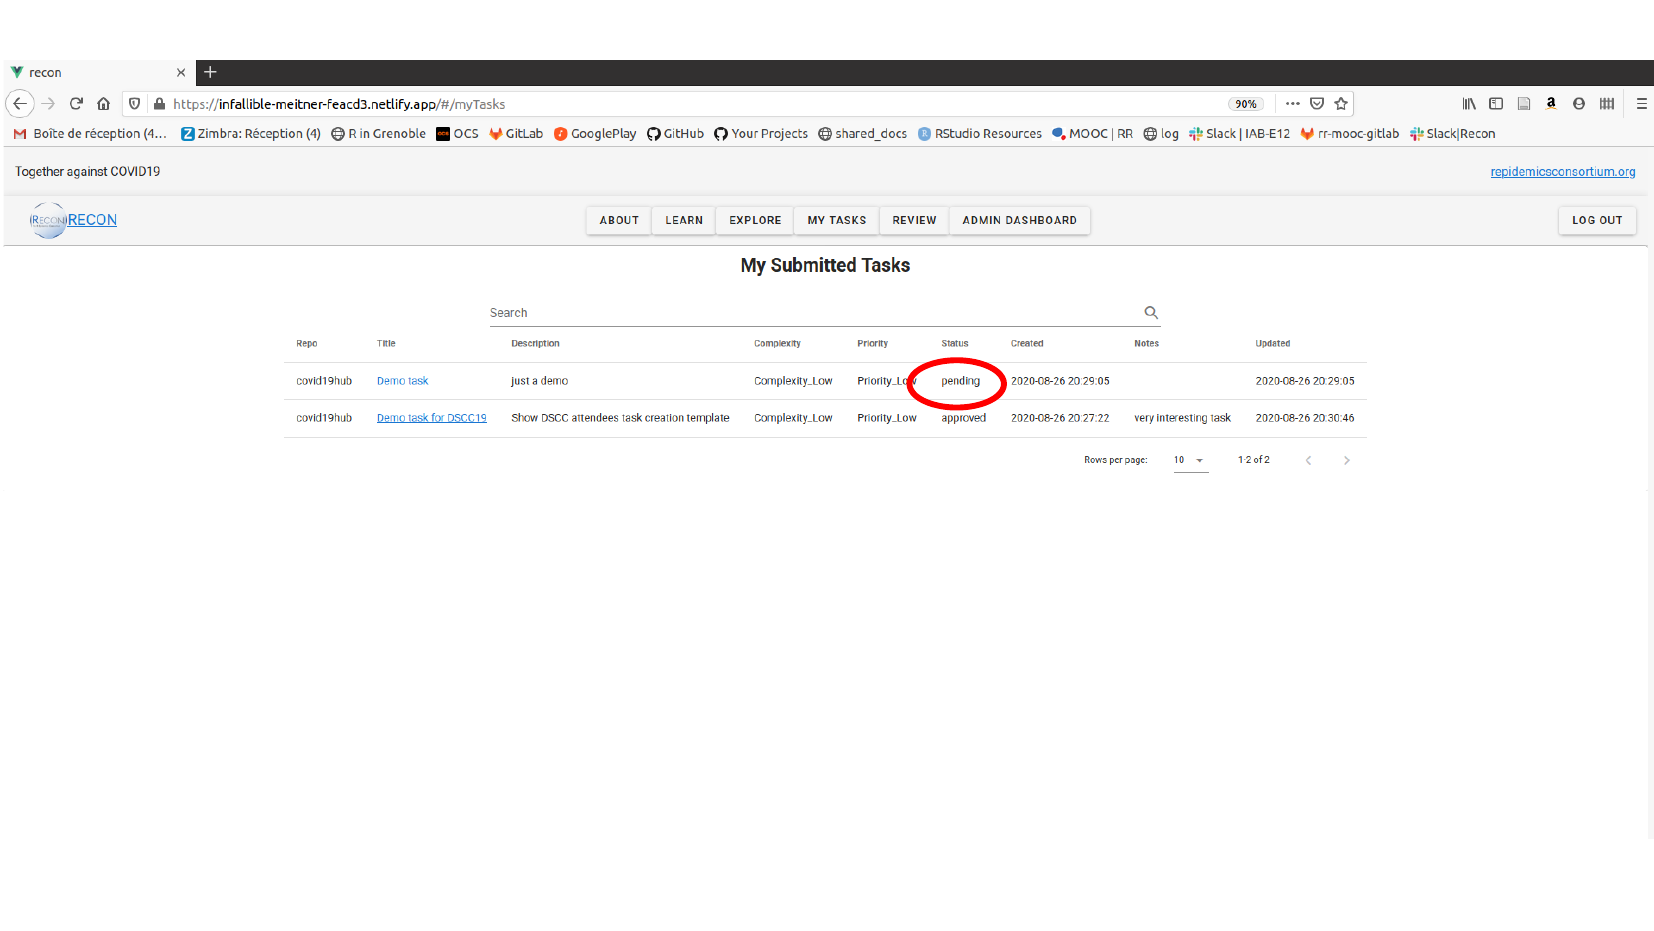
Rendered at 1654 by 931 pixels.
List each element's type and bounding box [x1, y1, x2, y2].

picture [3, 60, 1654, 839]
